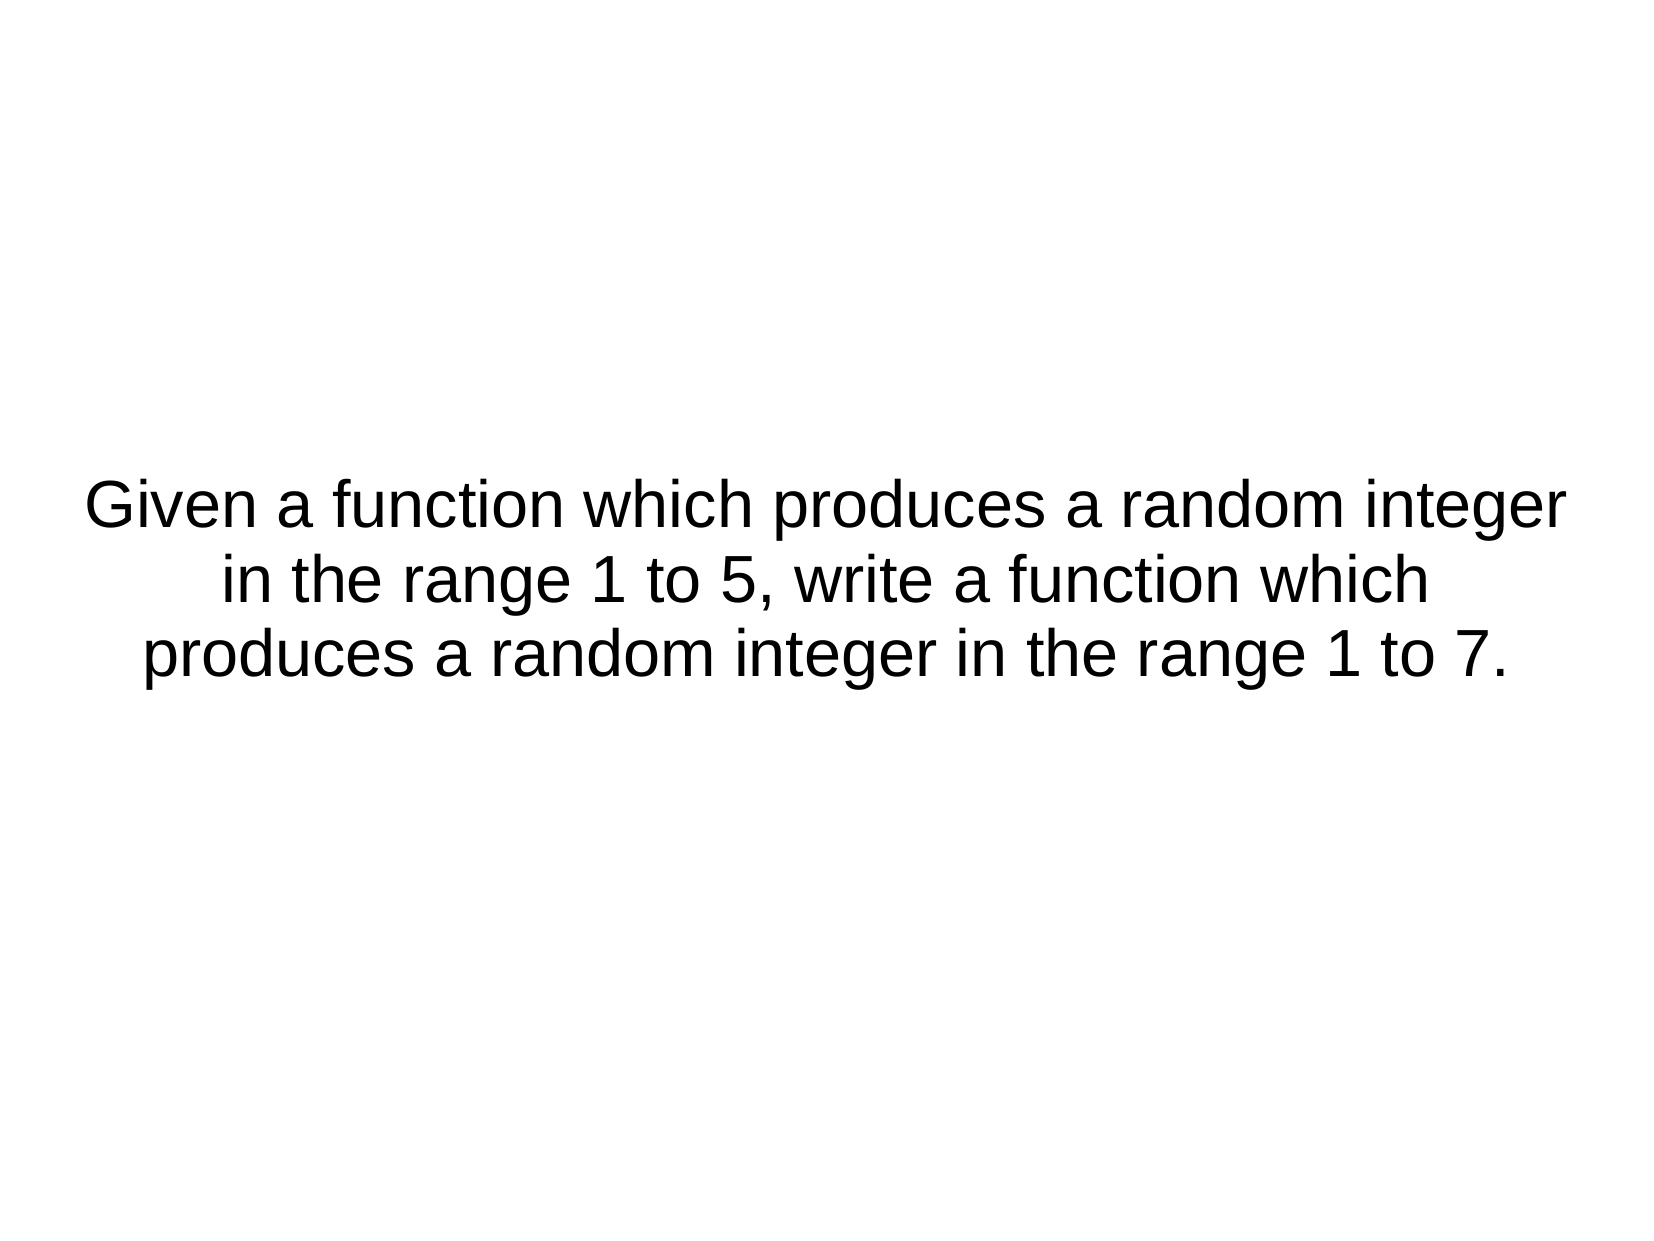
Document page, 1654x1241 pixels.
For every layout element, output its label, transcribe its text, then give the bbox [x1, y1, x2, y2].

subtitle Given a function which produces a random integer in the range 1 to 5, write a function which produces a random integer in the range 1 to 7. [82, 56, 1571, 1102]
